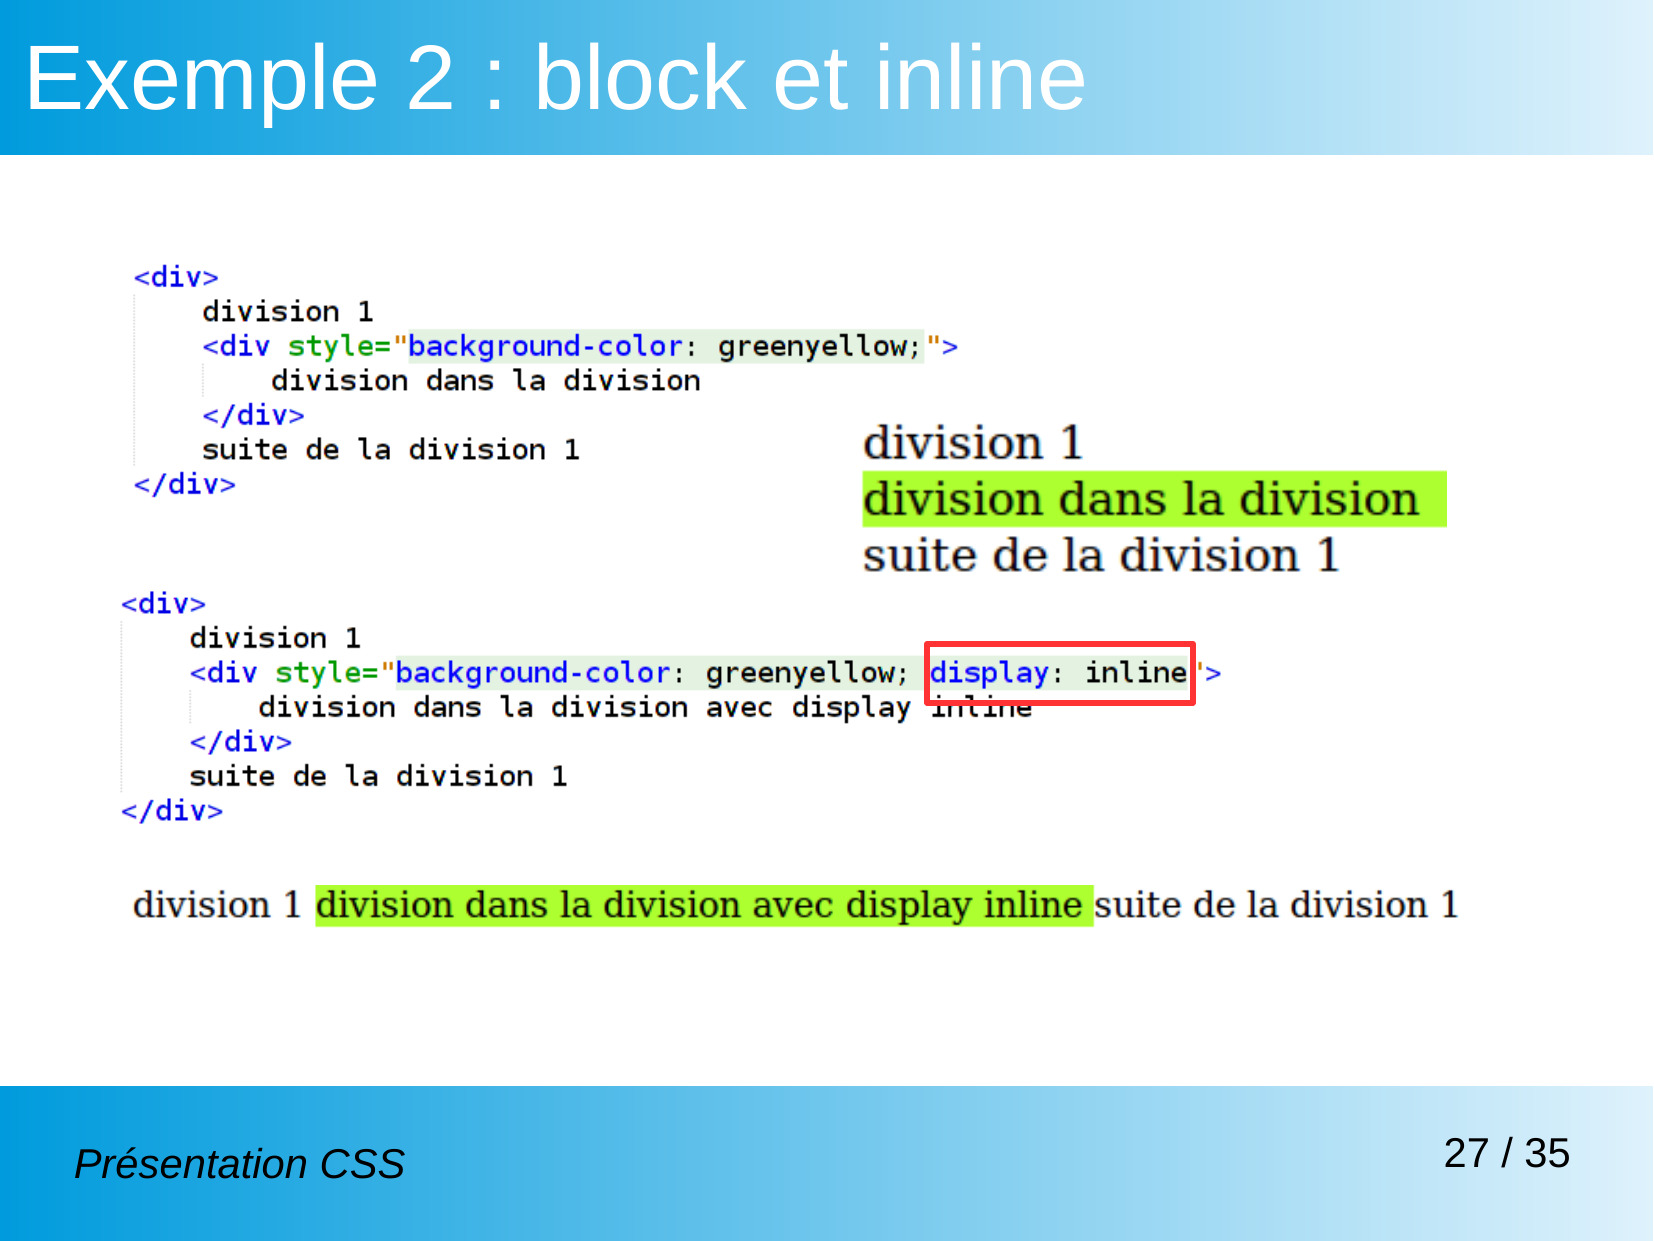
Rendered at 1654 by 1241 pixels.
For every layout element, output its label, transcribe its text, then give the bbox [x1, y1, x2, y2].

title Exemple 2 : block et inline [23, 25, 1512, 130]
picture [113, 587, 1241, 827]
picture [118, 885, 1477, 933]
picture [118, 262, 1447, 585]
